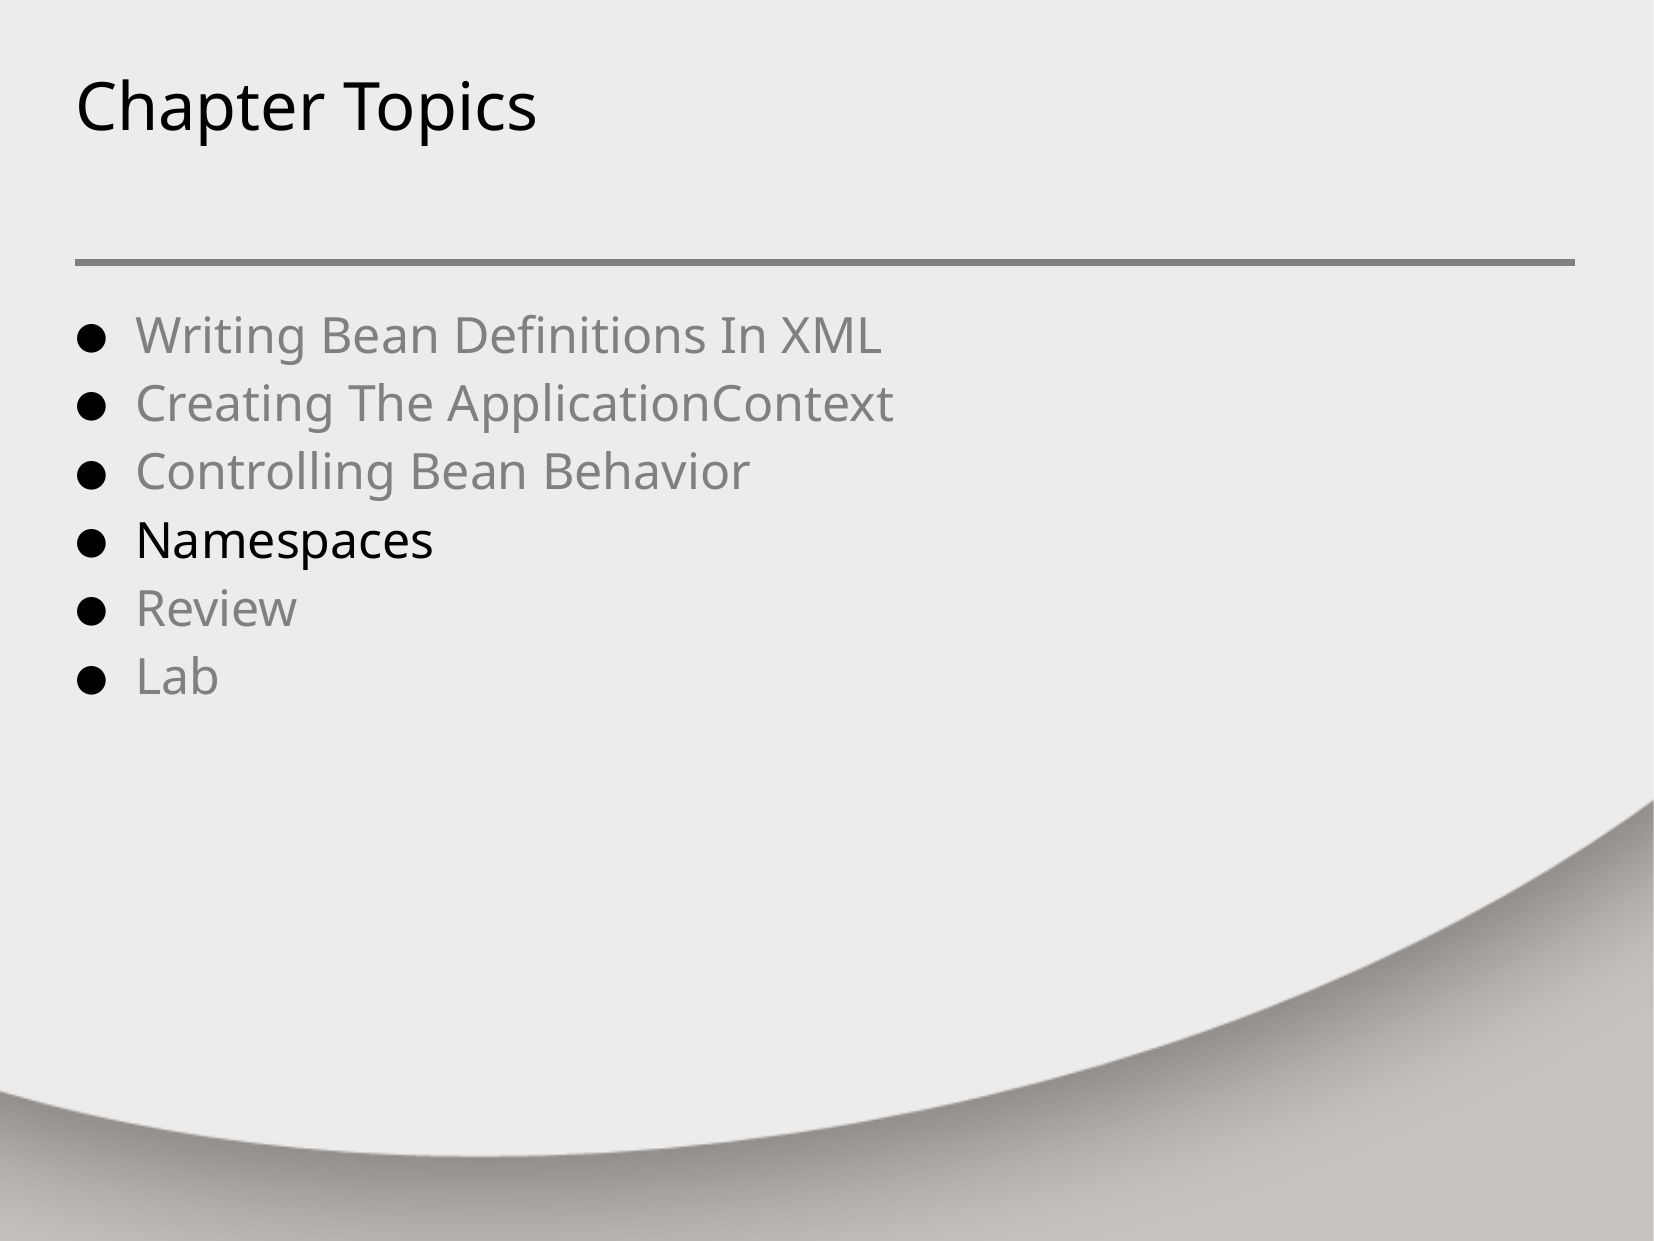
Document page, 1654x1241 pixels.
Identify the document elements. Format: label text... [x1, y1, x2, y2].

picture [0, 0, 1654, 1241]
title Chapter Topics [75, 75, 1576, 226]
list Writing Bean Definitions In XML Creating The ApplicationContext Controlling Bean Behavior Namespaces Review Lab [75, 300, 1576, 1163]
